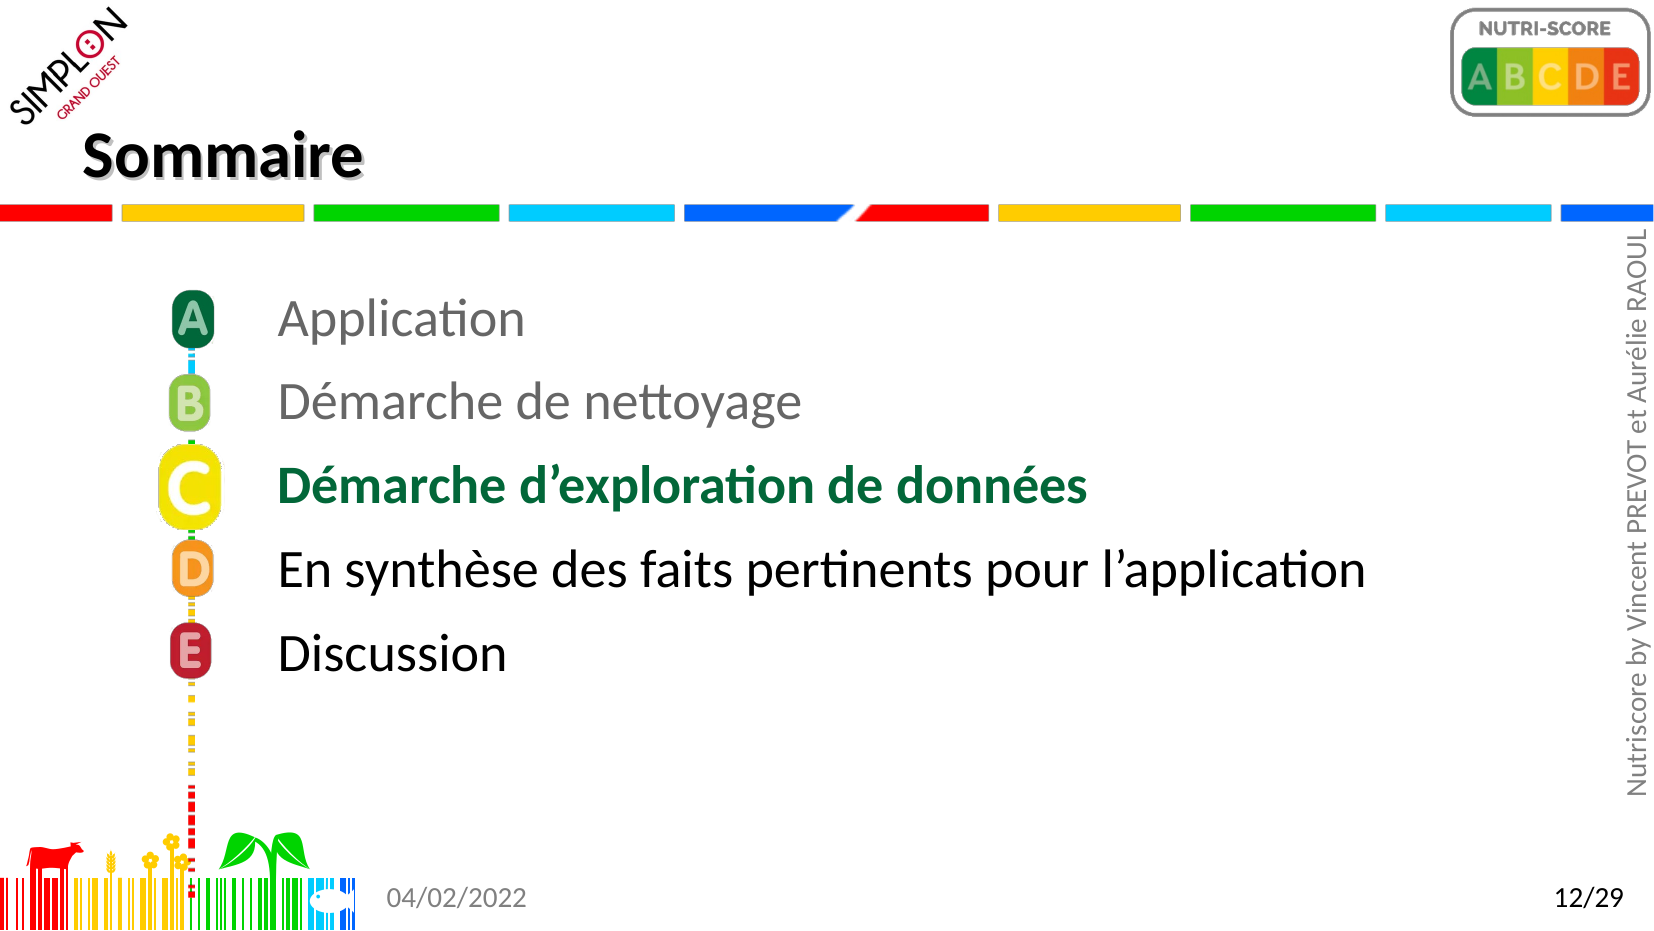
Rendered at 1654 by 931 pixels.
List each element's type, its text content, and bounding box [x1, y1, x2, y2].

list Application Démarche de nettoyage Démarche d’exploration de données En synthèse des faits pertinents pour l’application Discussion [206, 295, 1577, 827]
picture [0, 200, 1654, 225]
picture [2, 2, 147, 147]
picture [1448, 4, 1654, 119]
picture [171, 289, 215, 349]
picture [0, 373, 355, 930]
title Sommaire [82, 108, 1571, 213]
